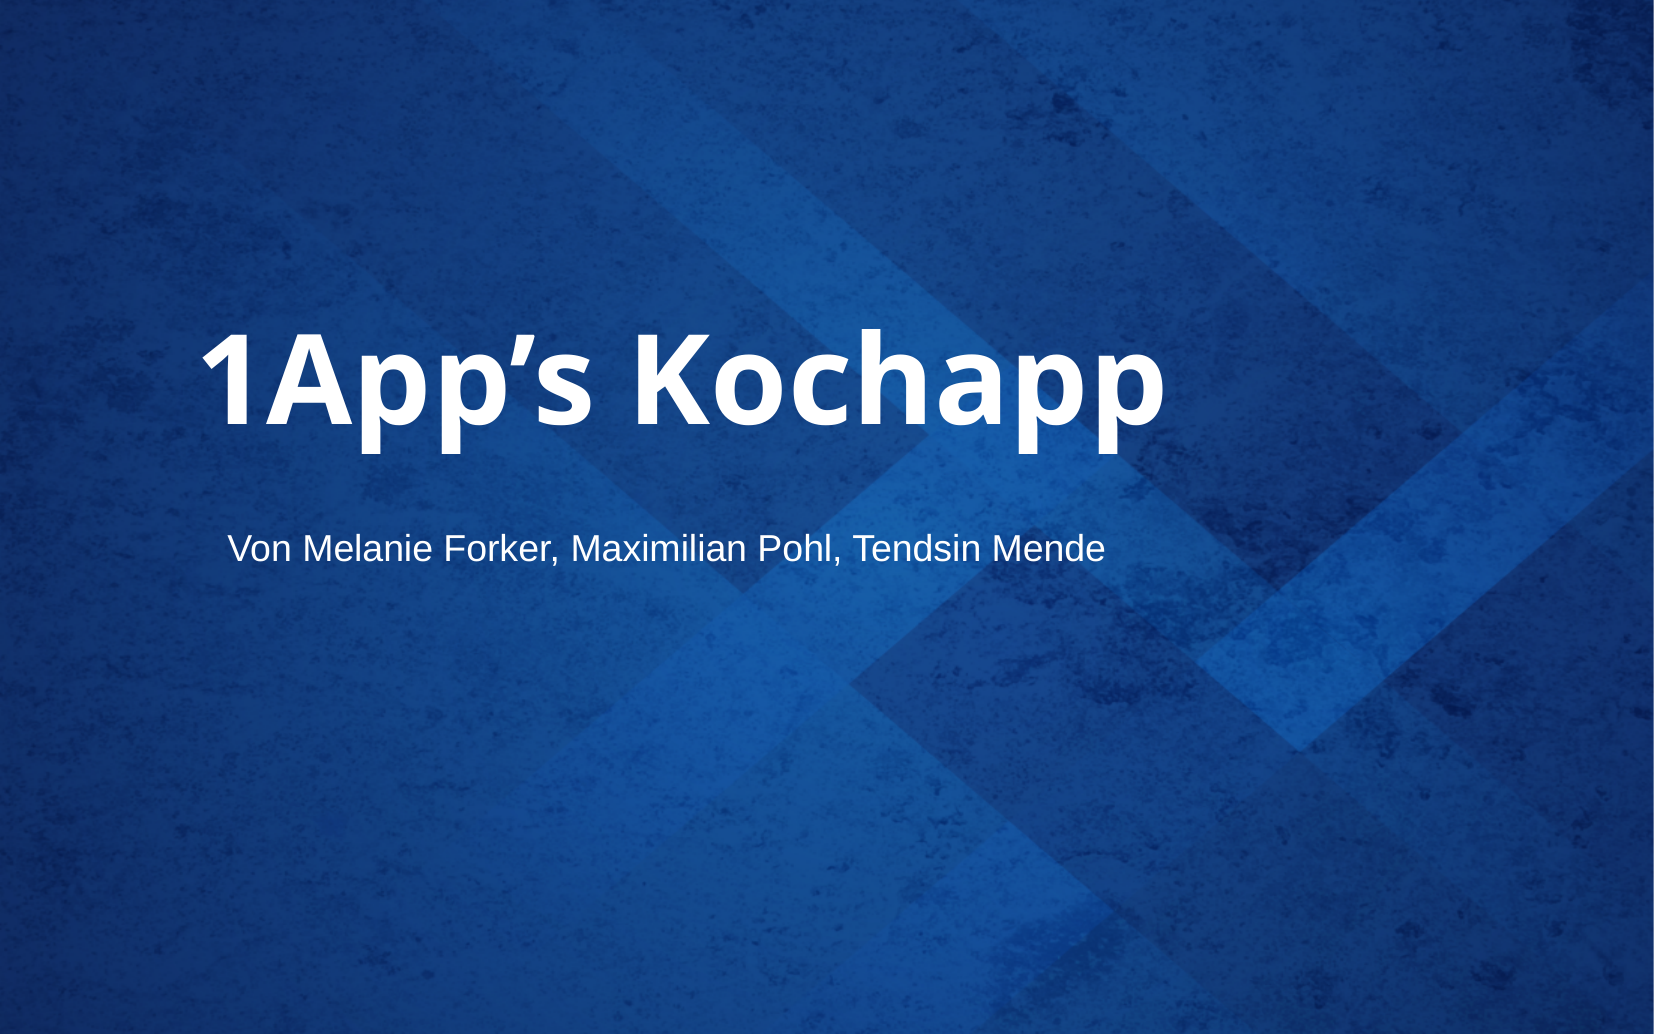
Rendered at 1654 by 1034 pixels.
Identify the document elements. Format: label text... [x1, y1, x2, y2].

picture [0, 0, 1654, 1034]
text_box Von Melanie Forker, Maximilian Pohl, Tendsin Mende [212, 519, 1146, 573]
title 1App’s Kochapp [194, 290, 1388, 463]
